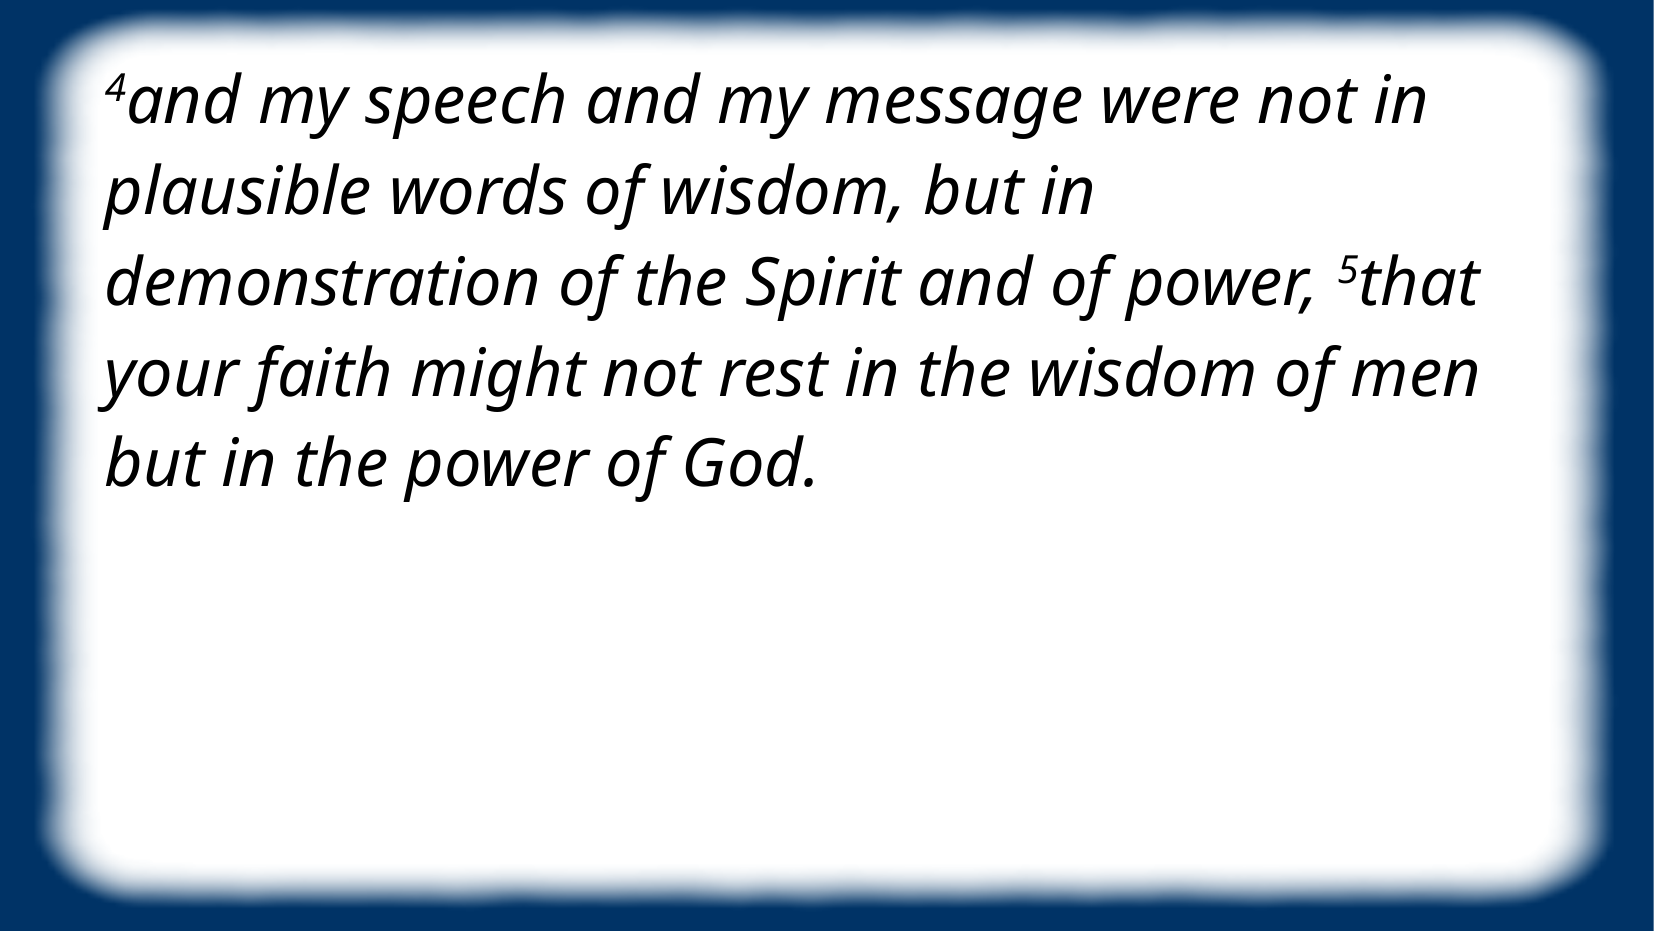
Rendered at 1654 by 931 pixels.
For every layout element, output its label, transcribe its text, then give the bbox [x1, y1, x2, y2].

text_box 4and my speech and my message were not in plausible words of wisdom, but in demonstration of the Spirit and of power, 5that your faith might not rest in the wisdom of men but in the power of God. [90, 45, 1561, 504]
picture [0, 0, 1654, 931]
